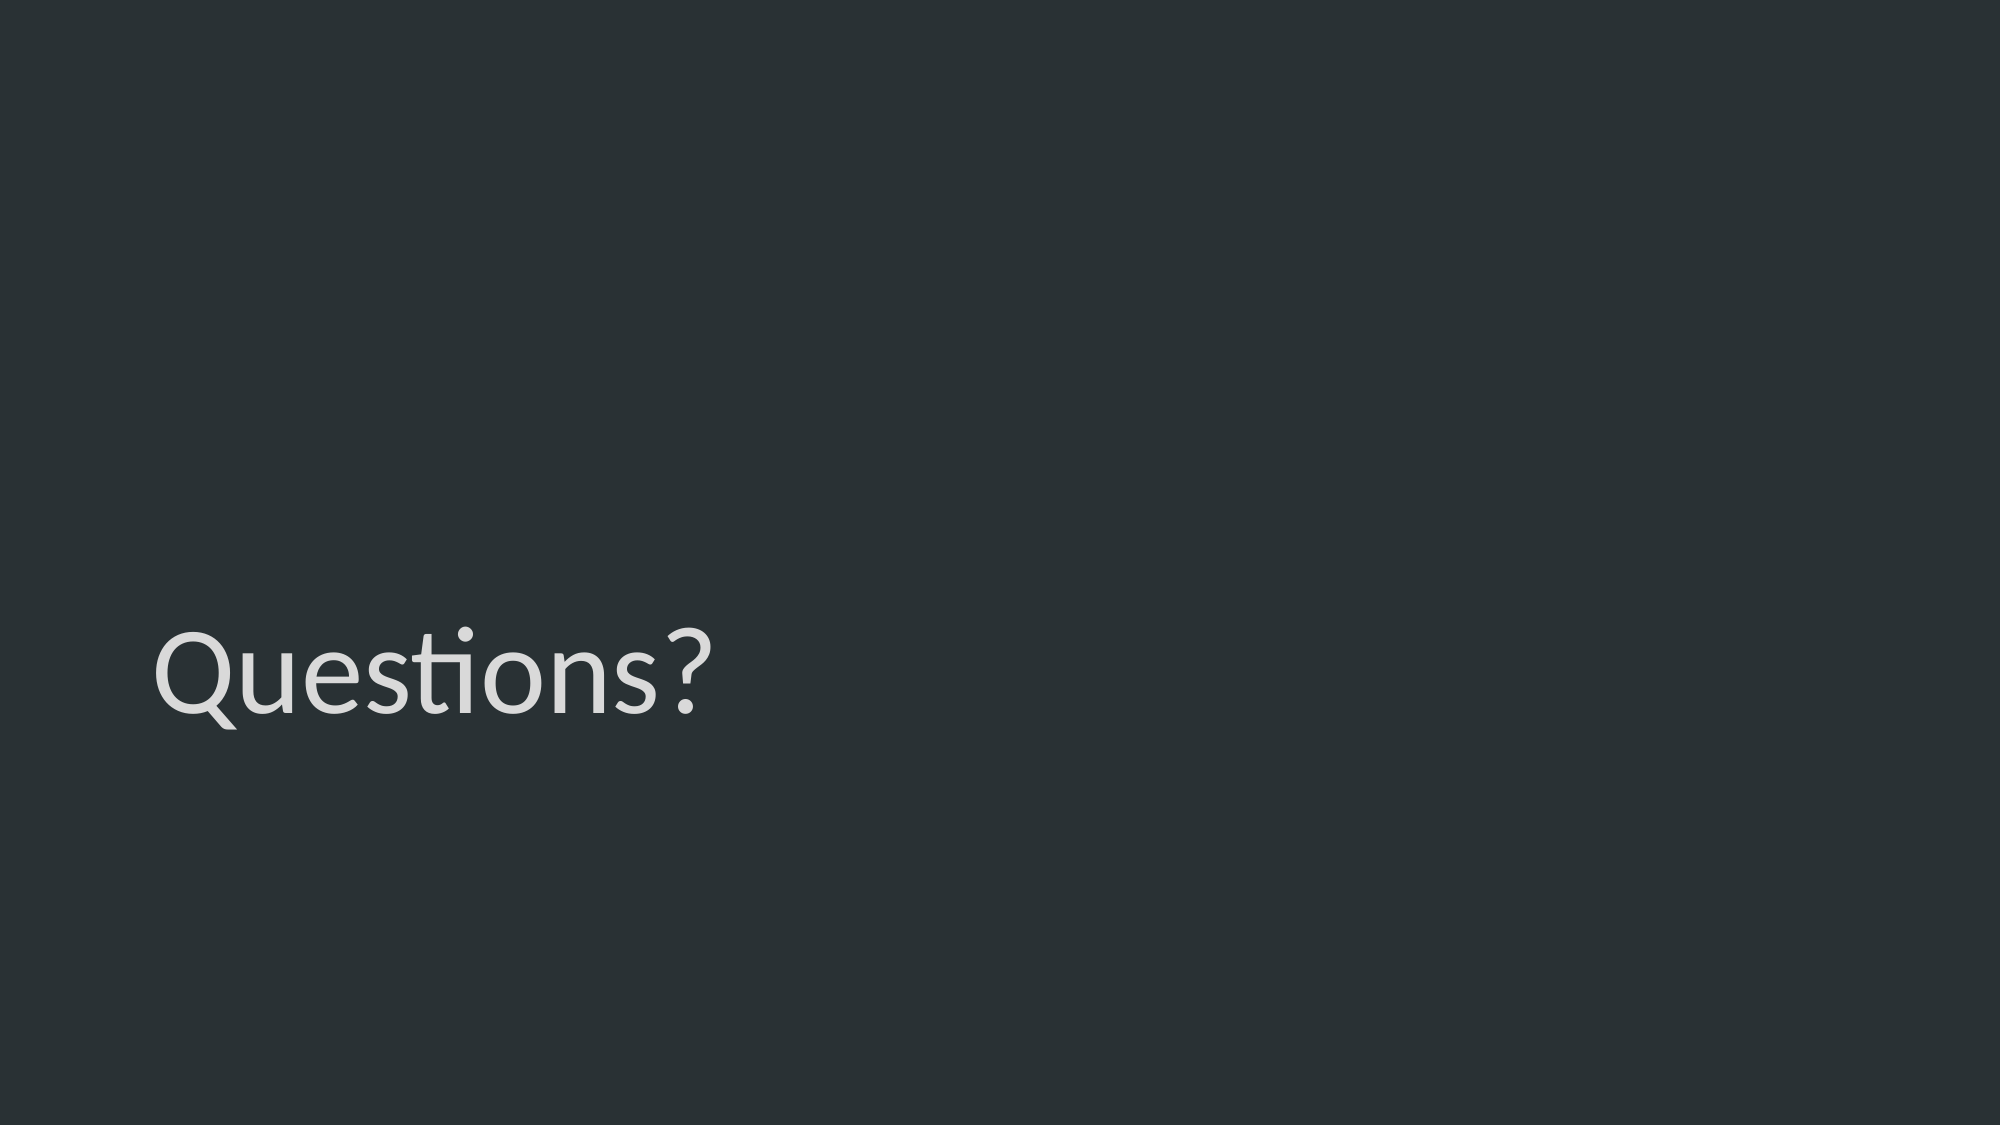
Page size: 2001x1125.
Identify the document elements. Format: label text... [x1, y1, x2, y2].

text_box Questions? [136, 280, 1862, 749]
